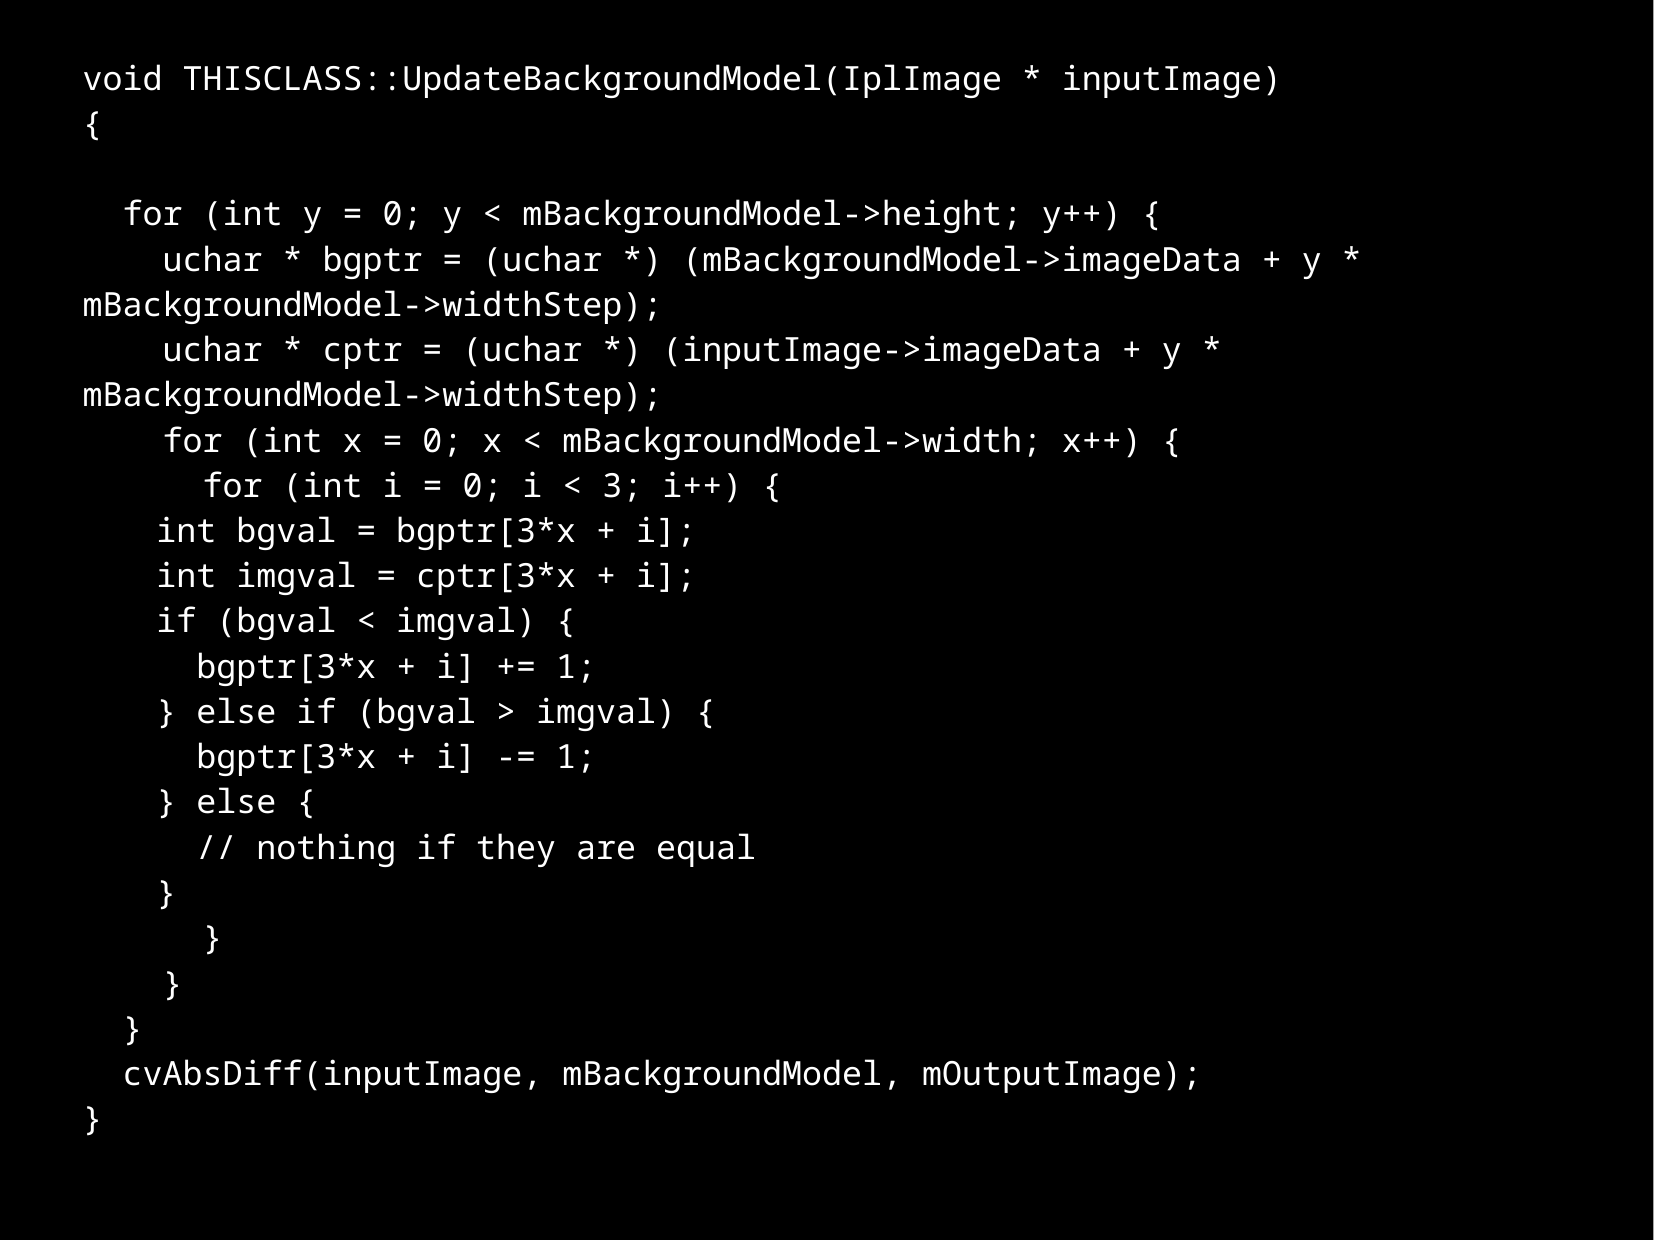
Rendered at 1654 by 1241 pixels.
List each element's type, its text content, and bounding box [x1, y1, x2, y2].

subtitle void THISCLASS::UpdateBackgroundModel(IplImage * inputImage) { for (int y = 0; y < mBackgroundModel->height; y++) { uchar * bgptr = (uchar *) (mBackgroundModel->imageData + y * mBackgroundModel->widthStep); uchar * cptr = (uchar *) (inputImage->imageData + y * mBackgroundModel->widthStep); for (int x = 0; x < mBackgroundModel->width; x++) { for (int i = 0; i < 3; i++) { int bgval = bgptr[3*x + i]; int imgval = cptr[3*x + i]; if (bgval < imgval) { bgptr[3*x + i] += 1; } else if (bgval > imgval) { bgptr[3*x + i] -= 1; } else { // nothing if they are equal } } } } cvAbsDiff(inputImage, mBackgroundModel, mOutputImage); } [82, 135, 1571, 1105]
